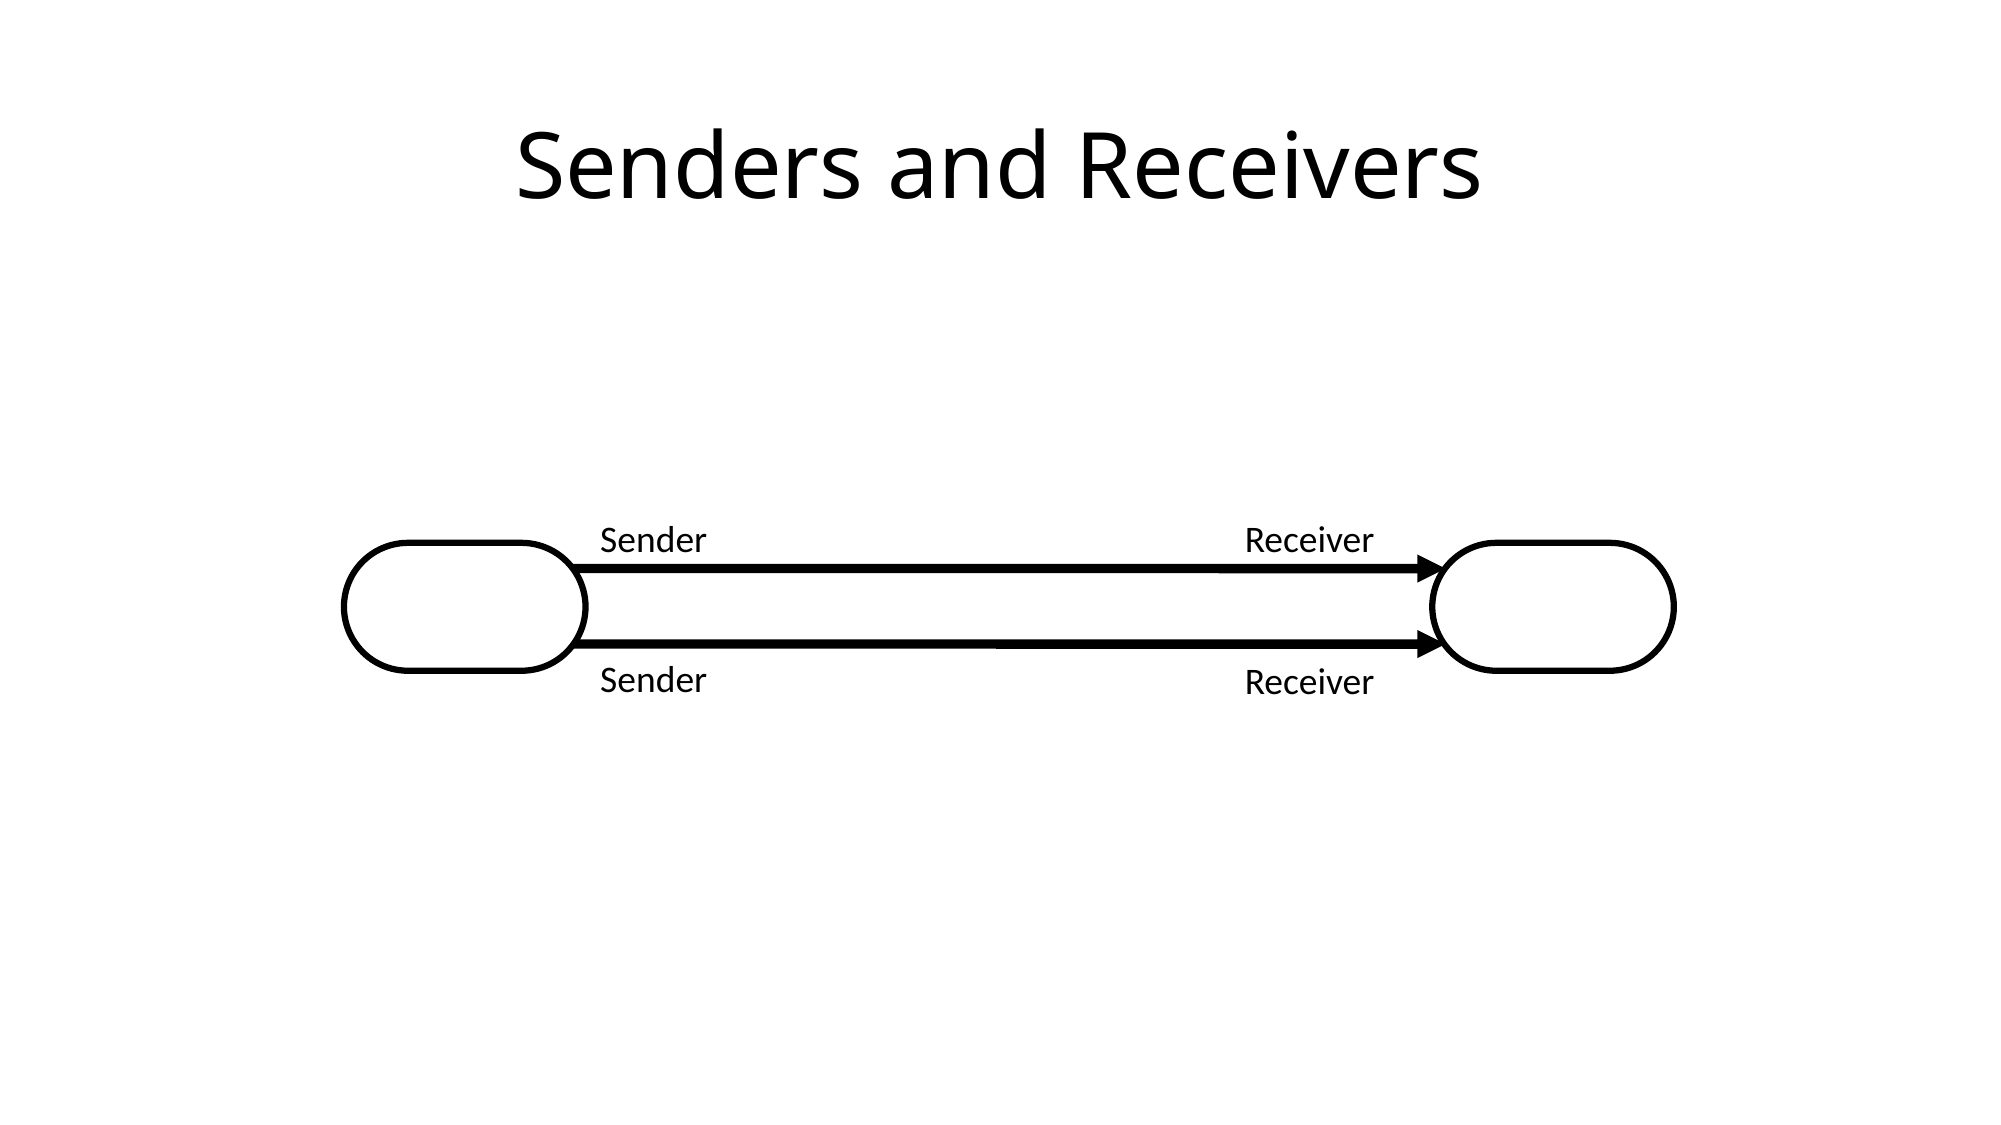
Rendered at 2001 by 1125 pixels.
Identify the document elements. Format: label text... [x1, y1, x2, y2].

text_box Receiver [1230, 507, 1433, 568]
text_box Receiver [1230, 649, 1433, 710]
text_box Sender [585, 647, 780, 708]
title Senders and Receivers [137, 59, 1863, 278]
text_box Sender [585, 507, 750, 568]
